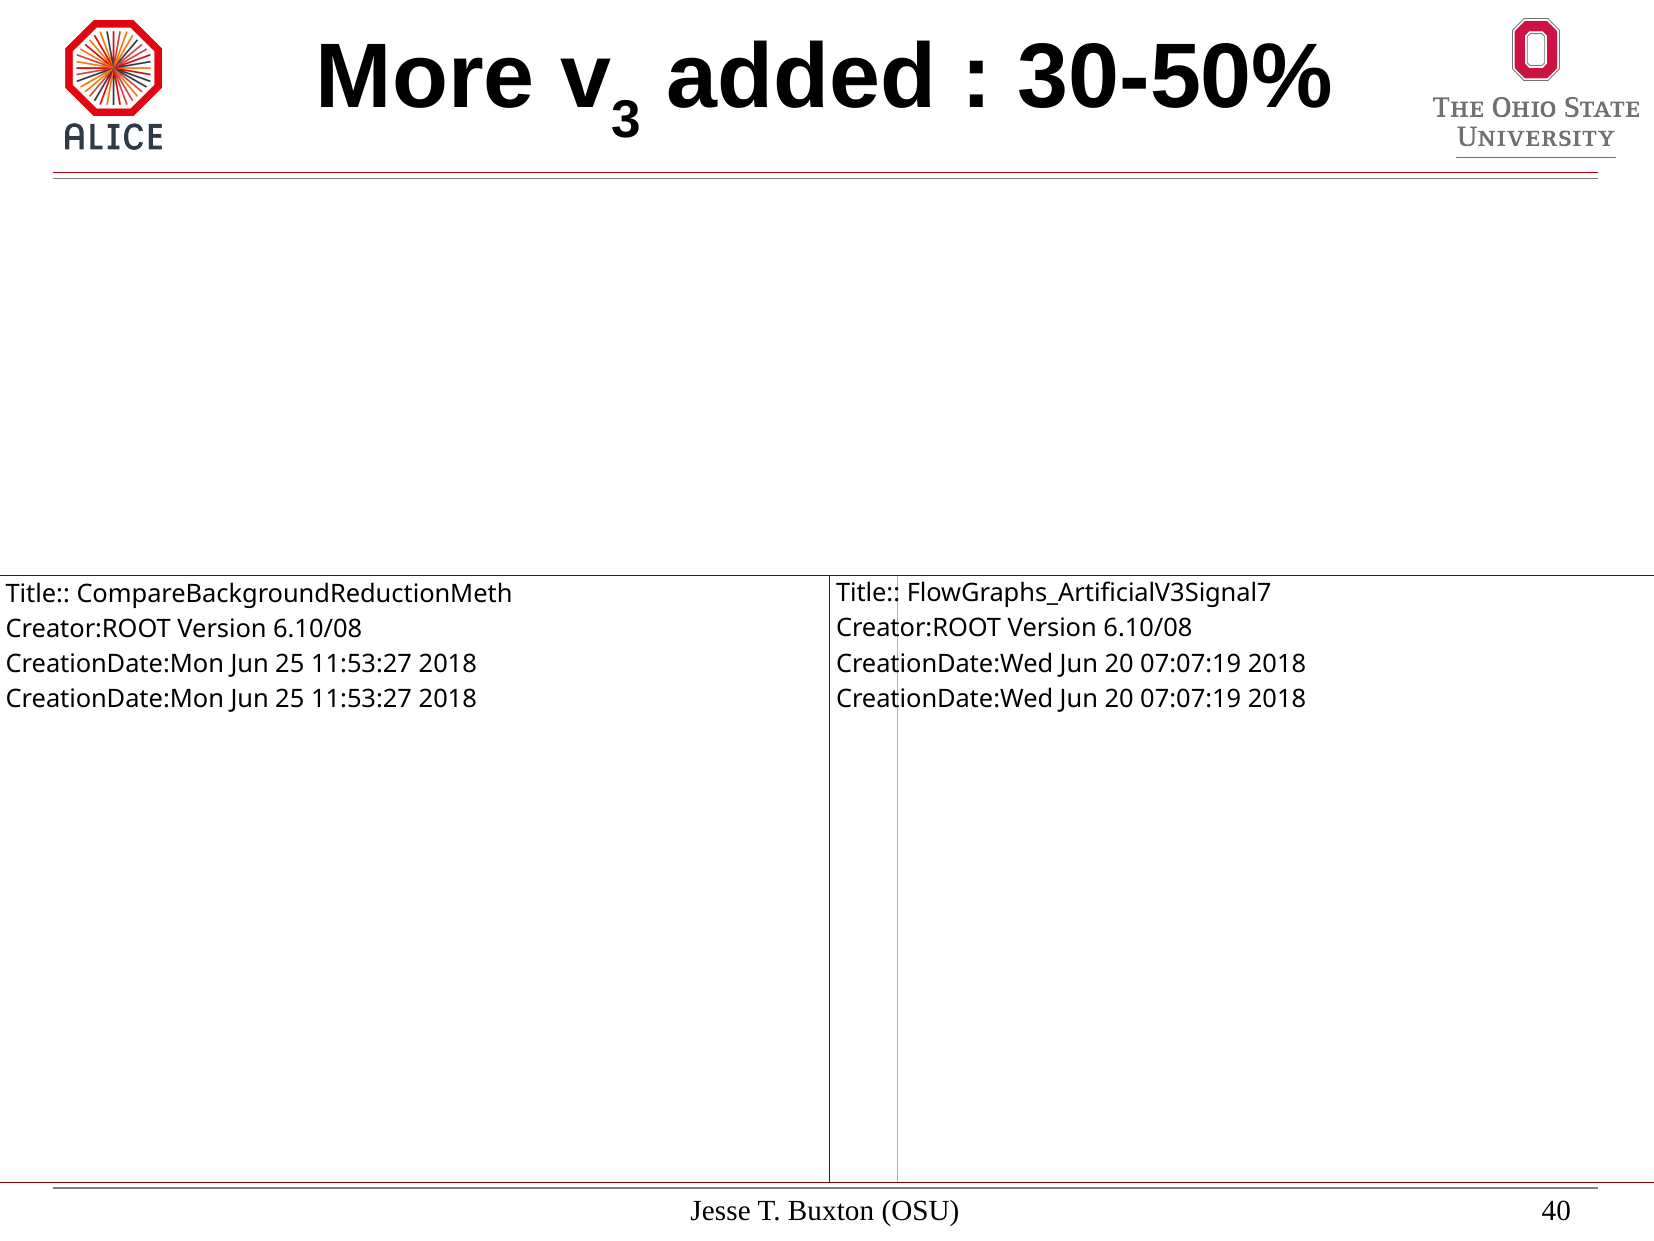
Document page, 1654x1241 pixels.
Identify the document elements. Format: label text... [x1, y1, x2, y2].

title More v3 added : 30-50% [137, 1, 1513, 172]
picture [65, 20, 137, 150]
picture [0, 573, 1654, 1183]
picture [1513, 5, 1642, 171]
